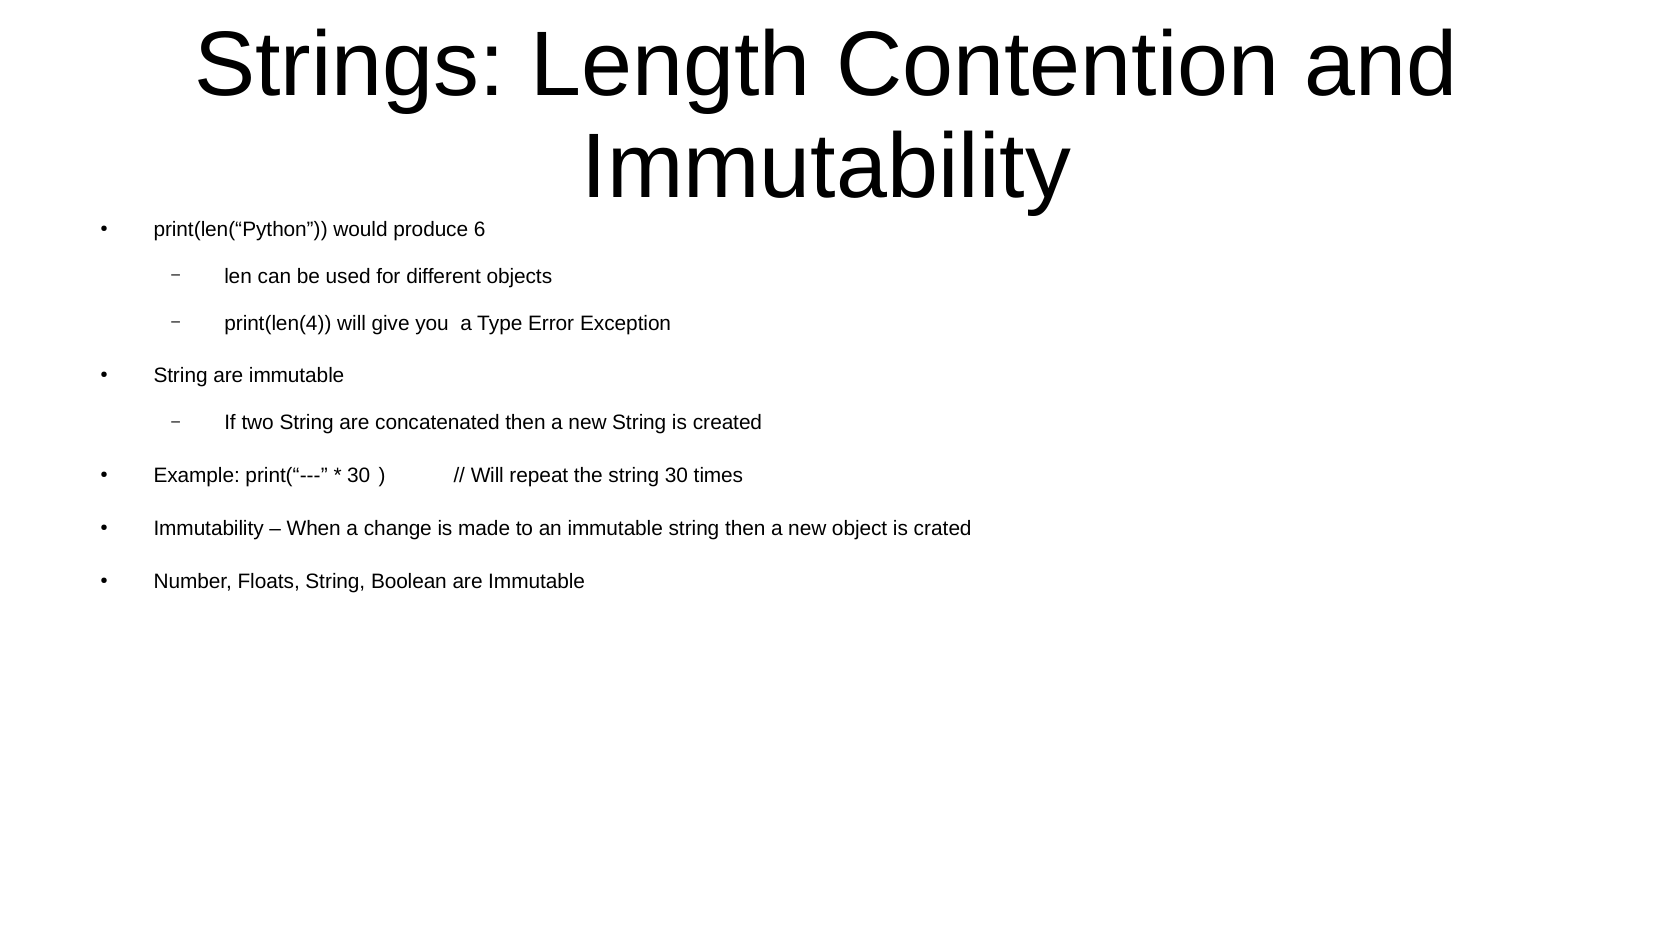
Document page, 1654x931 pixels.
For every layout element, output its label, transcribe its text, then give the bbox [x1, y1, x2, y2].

list print(len(“Python”)) would produce 6 len can be used for different objects print(len(4)) will give you a Type Error Exception String are immutable If two String are concatenated then a new String is created Example: print(“---” * 30 ) // Will repeat the string 30 times Immutability – When a change is made to an immutable string then a new object is crated Number, Floats, String, Boolean are Immutable [82, 217, 1576, 901]
title Strings: Length Contention and Immutability [82, 12, 1571, 217]
